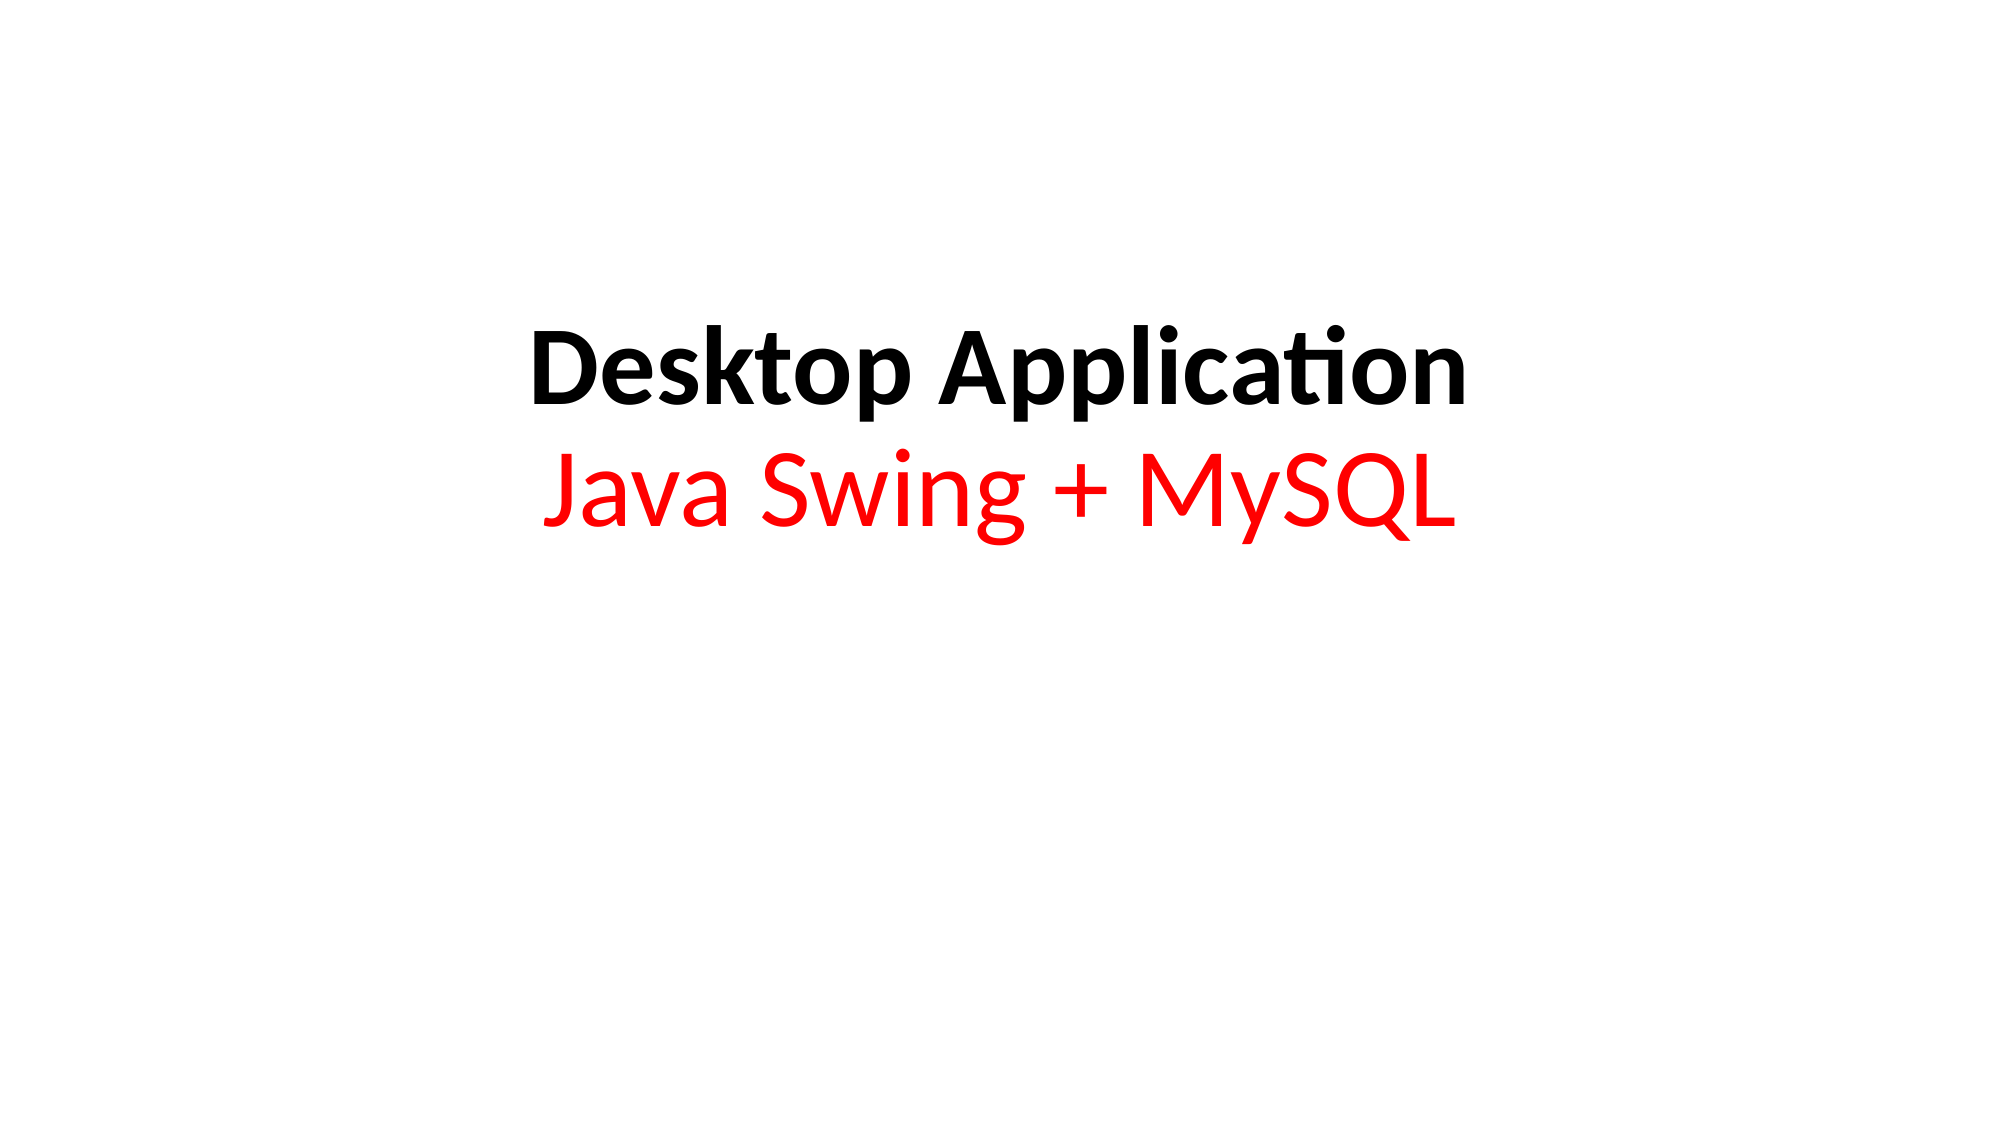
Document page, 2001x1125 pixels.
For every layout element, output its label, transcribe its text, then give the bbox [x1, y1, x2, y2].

subtitle Desktop Application Java Swing + MySQL [249, 299, 1750, 863]
